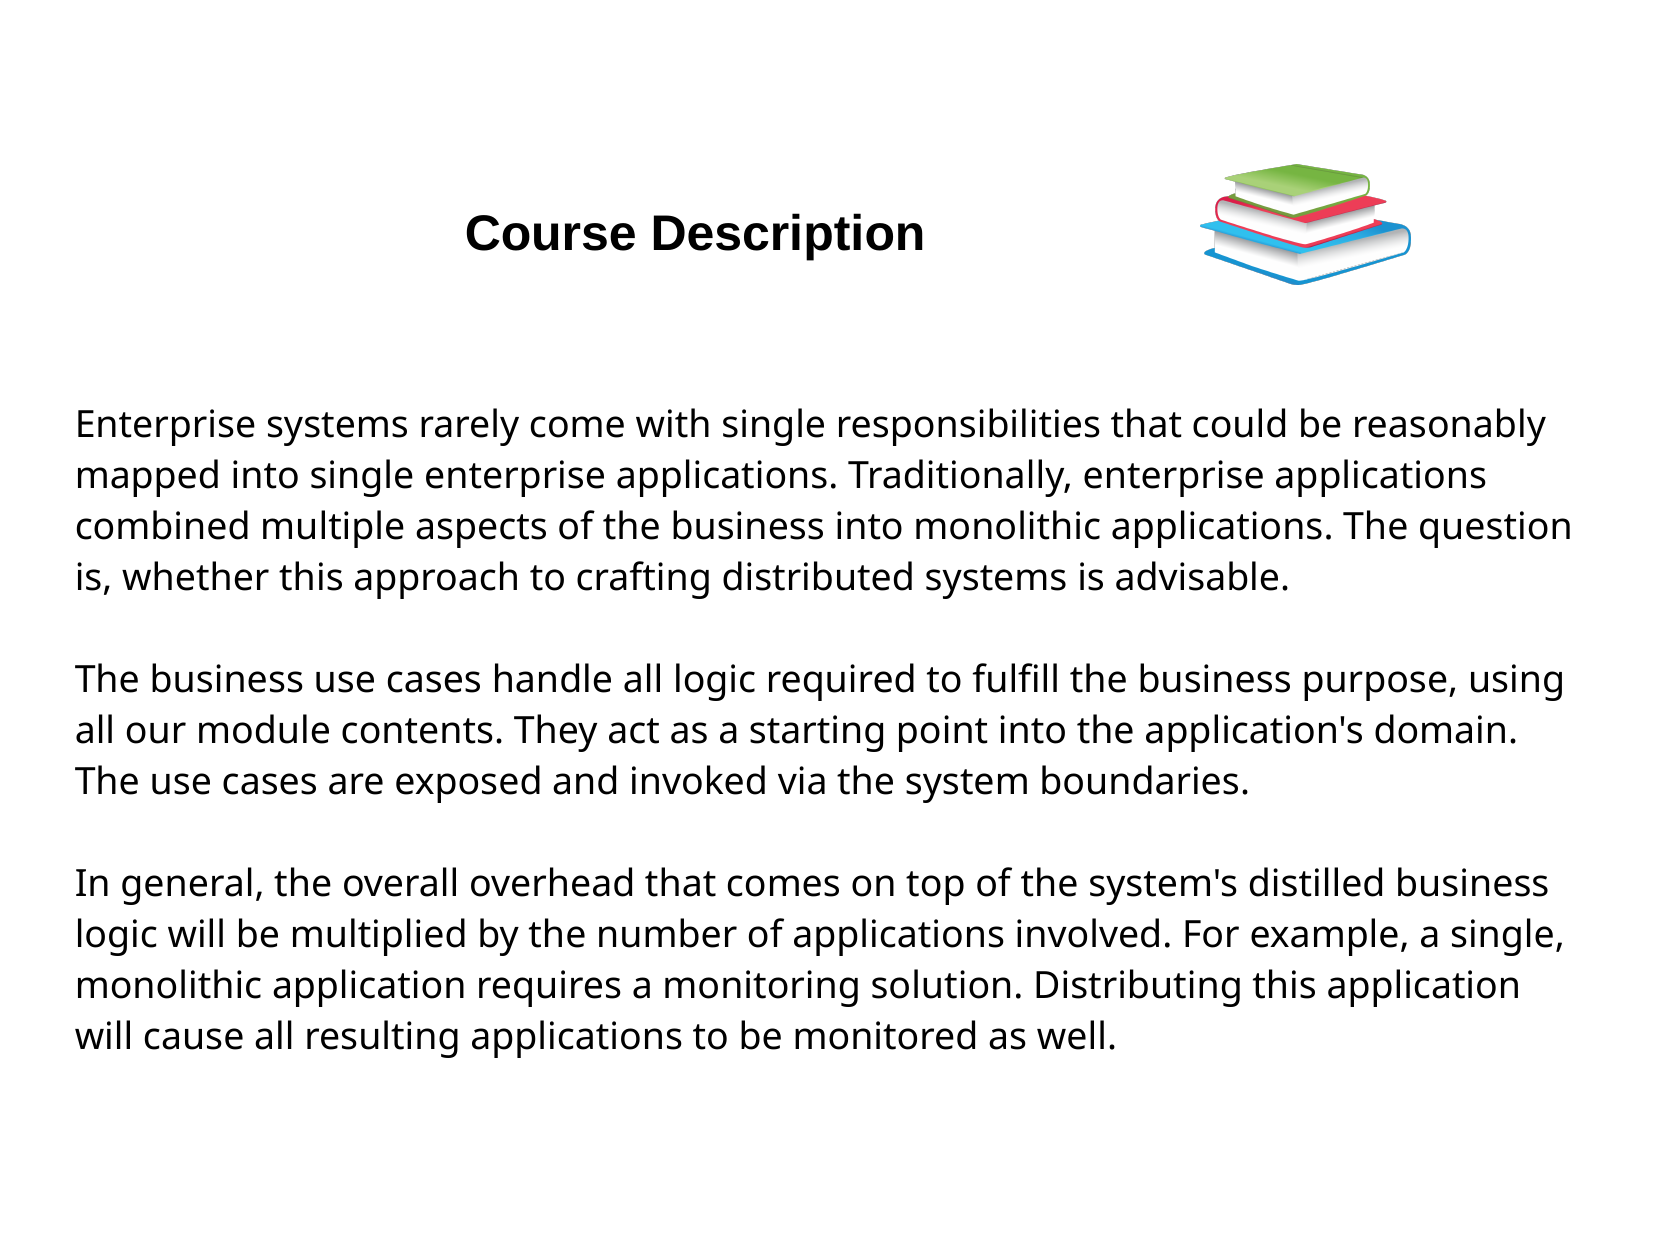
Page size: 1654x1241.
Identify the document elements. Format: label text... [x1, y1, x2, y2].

text_box Course Description [450, 198, 941, 271]
picture [1200, 164, 1411, 286]
text_box Enterprise systems rarely come with single responsibilities that could be reasonably mapped into single enterprise applications. Traditionally, enterprise applications combined multiple aspects of the business into monolithic applications. The question is, whether this approach to crafting distributed systems is advisable. The business use cases handle all logic required to fulfill the business purpose, using all our module contents. They act as a starting point into the application's domain. The use cases are exposed and invoked via the system boundaries. In general, the overall overhead that comes on top of the system's distilled business logic will be multiplied by the number of applications involved. For example, a single, monolithic application requires a monitoring solution. Distributing this application will cause all resulting applications to be monitored as well. [60, 390, 1591, 1162]
